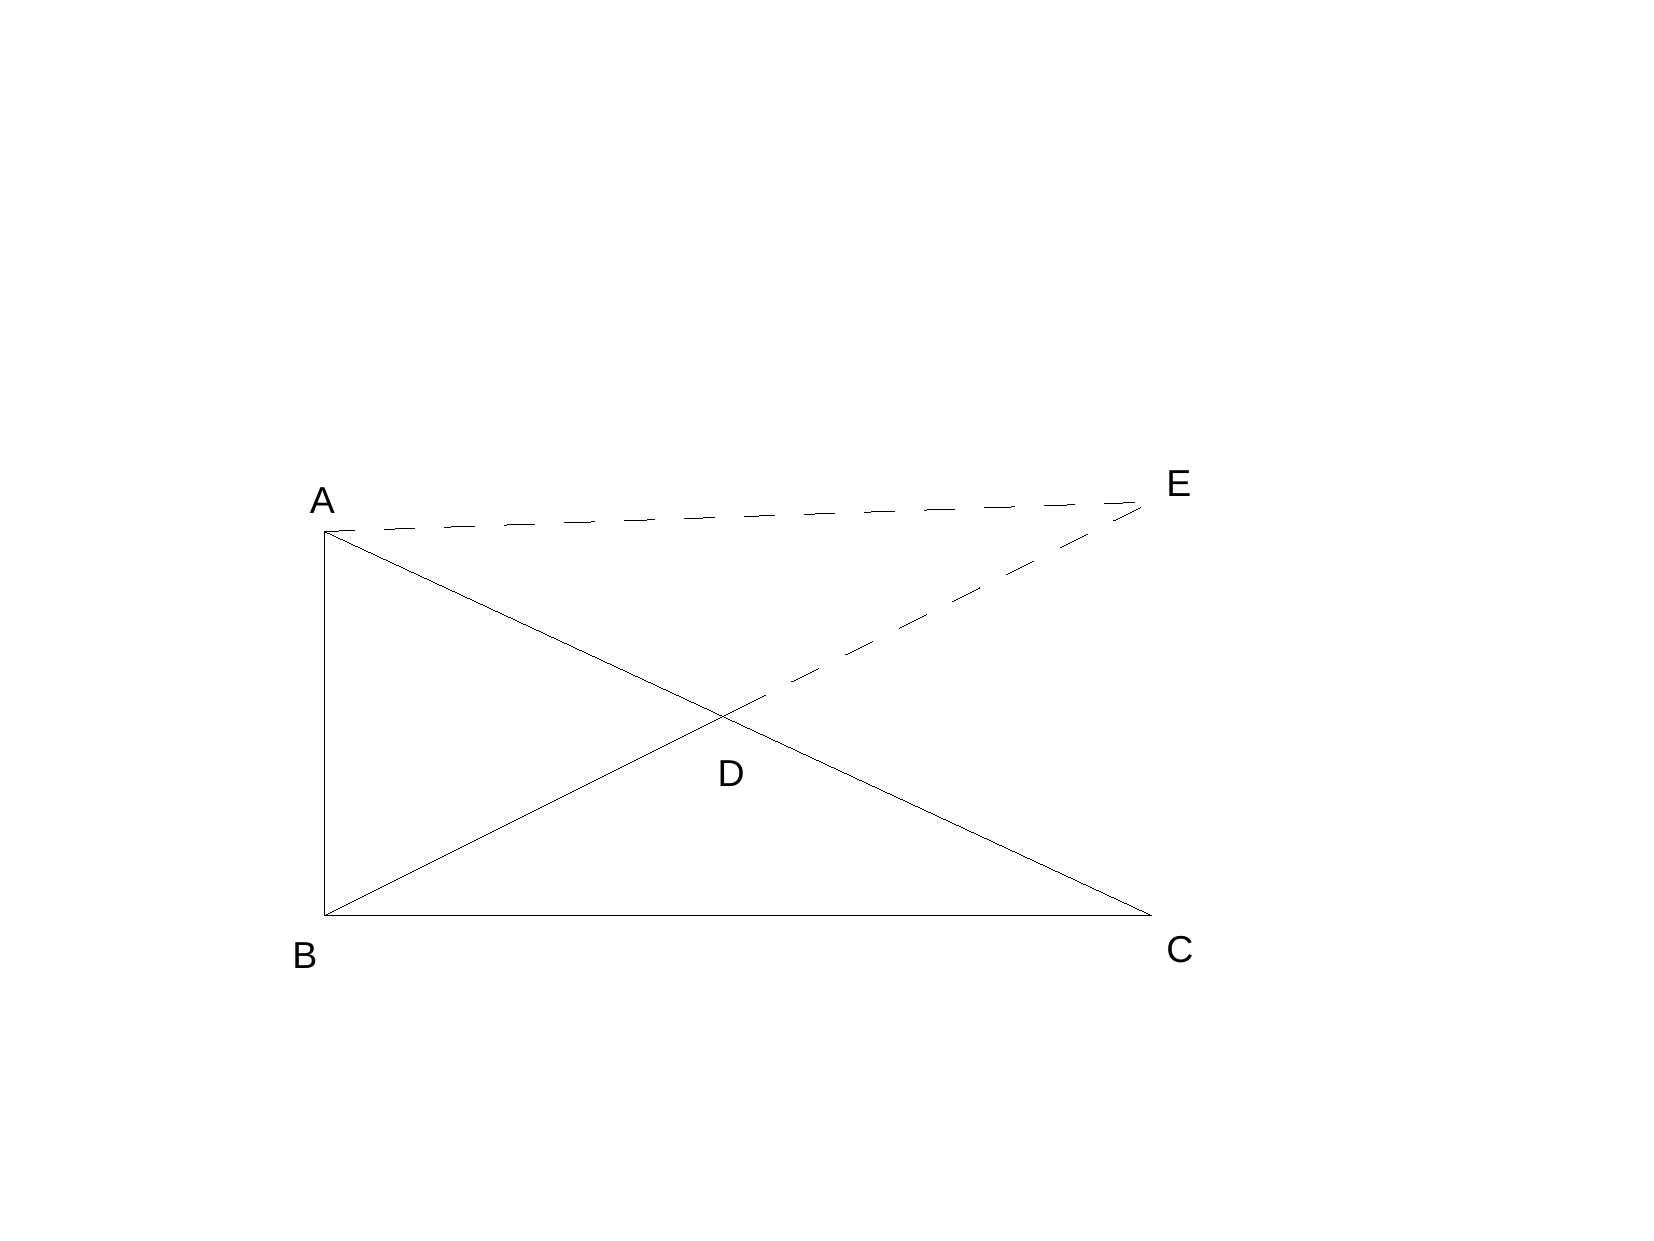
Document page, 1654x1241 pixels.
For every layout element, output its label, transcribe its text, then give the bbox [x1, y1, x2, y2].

text_box E [1151, 454, 1209, 512]
text_box B [277, 927, 333, 985]
text_box D [702, 744, 760, 802]
text_box C [1151, 921, 1209, 979]
text_box A [294, 472, 350, 530]
